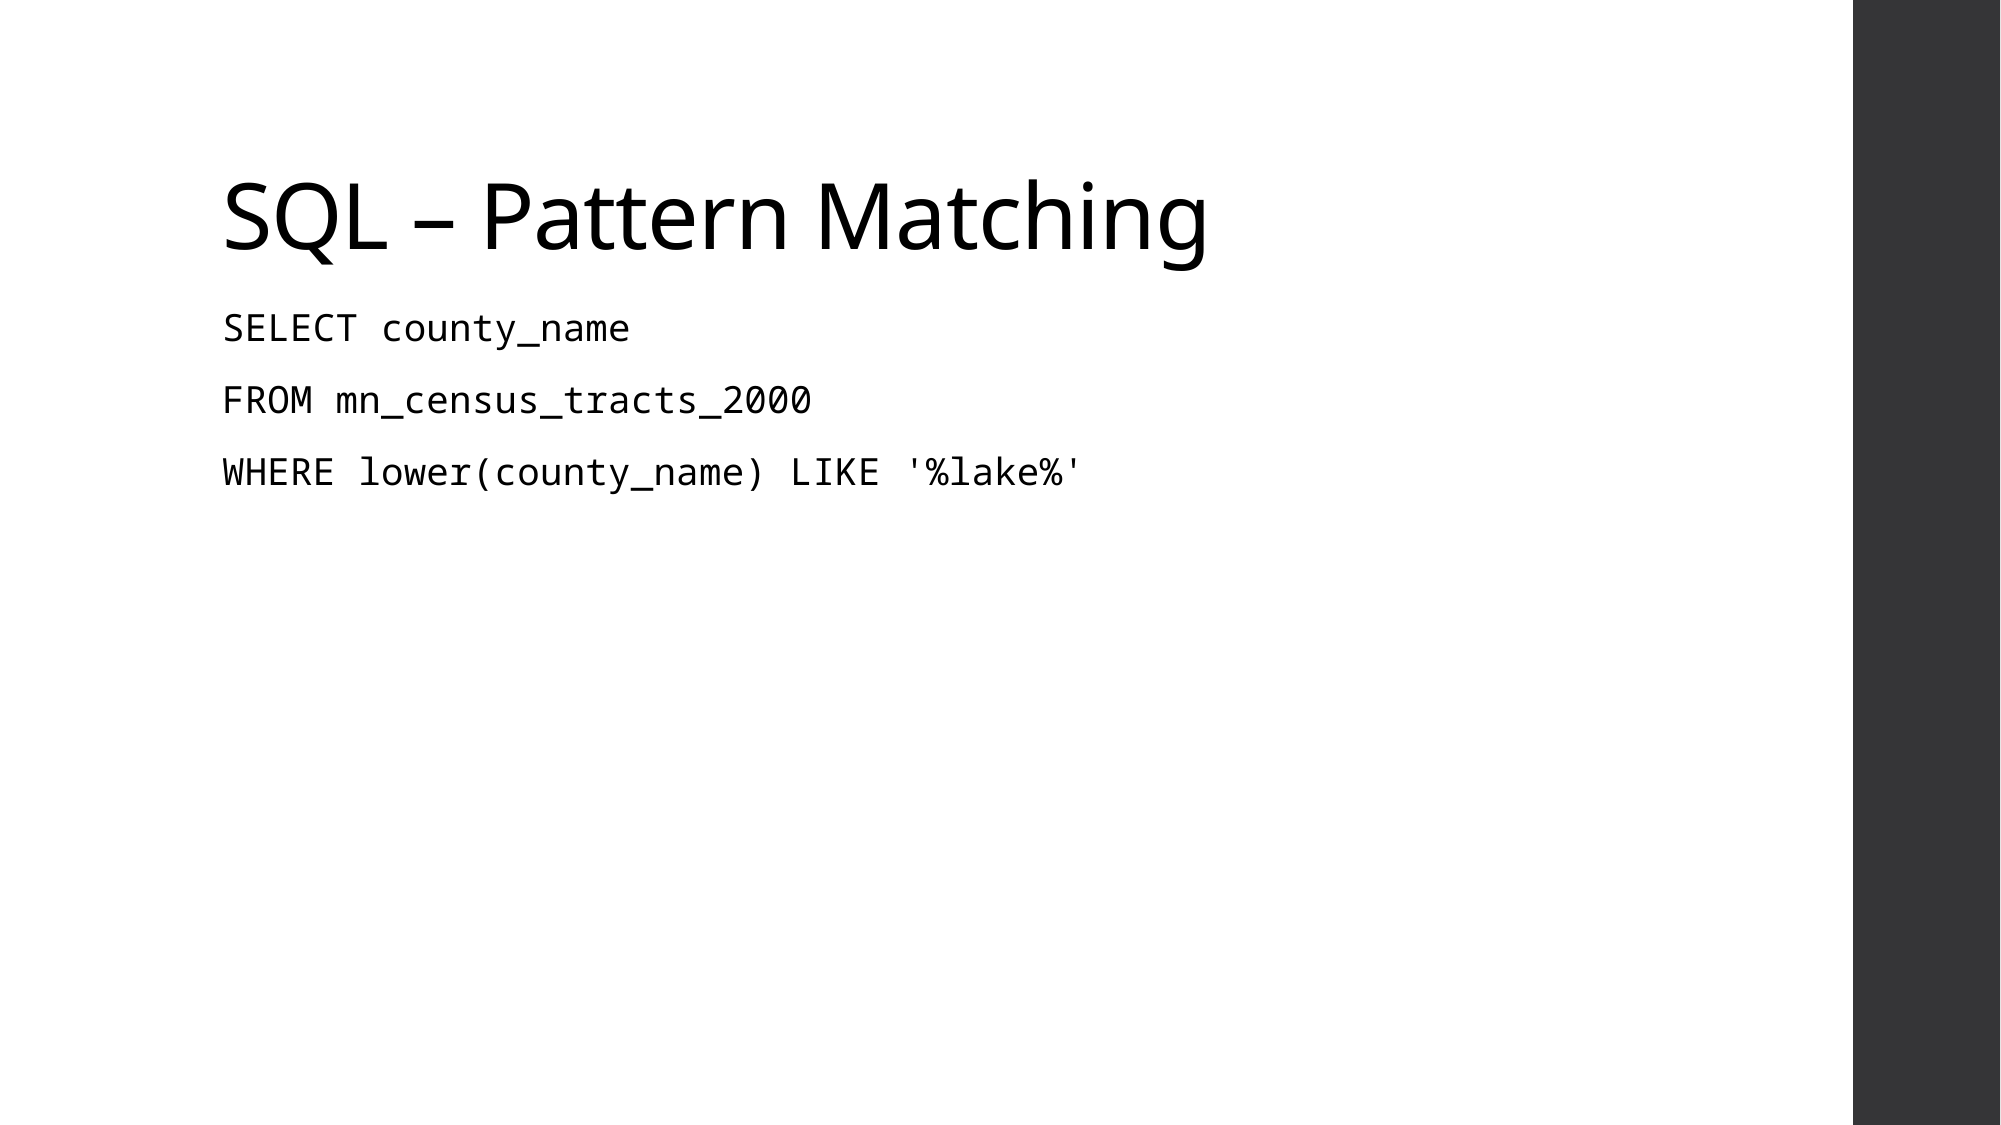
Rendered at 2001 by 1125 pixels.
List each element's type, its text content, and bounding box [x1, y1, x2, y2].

title SQL – Pattern Matching [206, 60, 1797, 278]
list SELECT county_name FROM mn_census_tracts_2000 WHERE lower(county_name) LIKE '%lake%' [206, 299, 1617, 1014]
